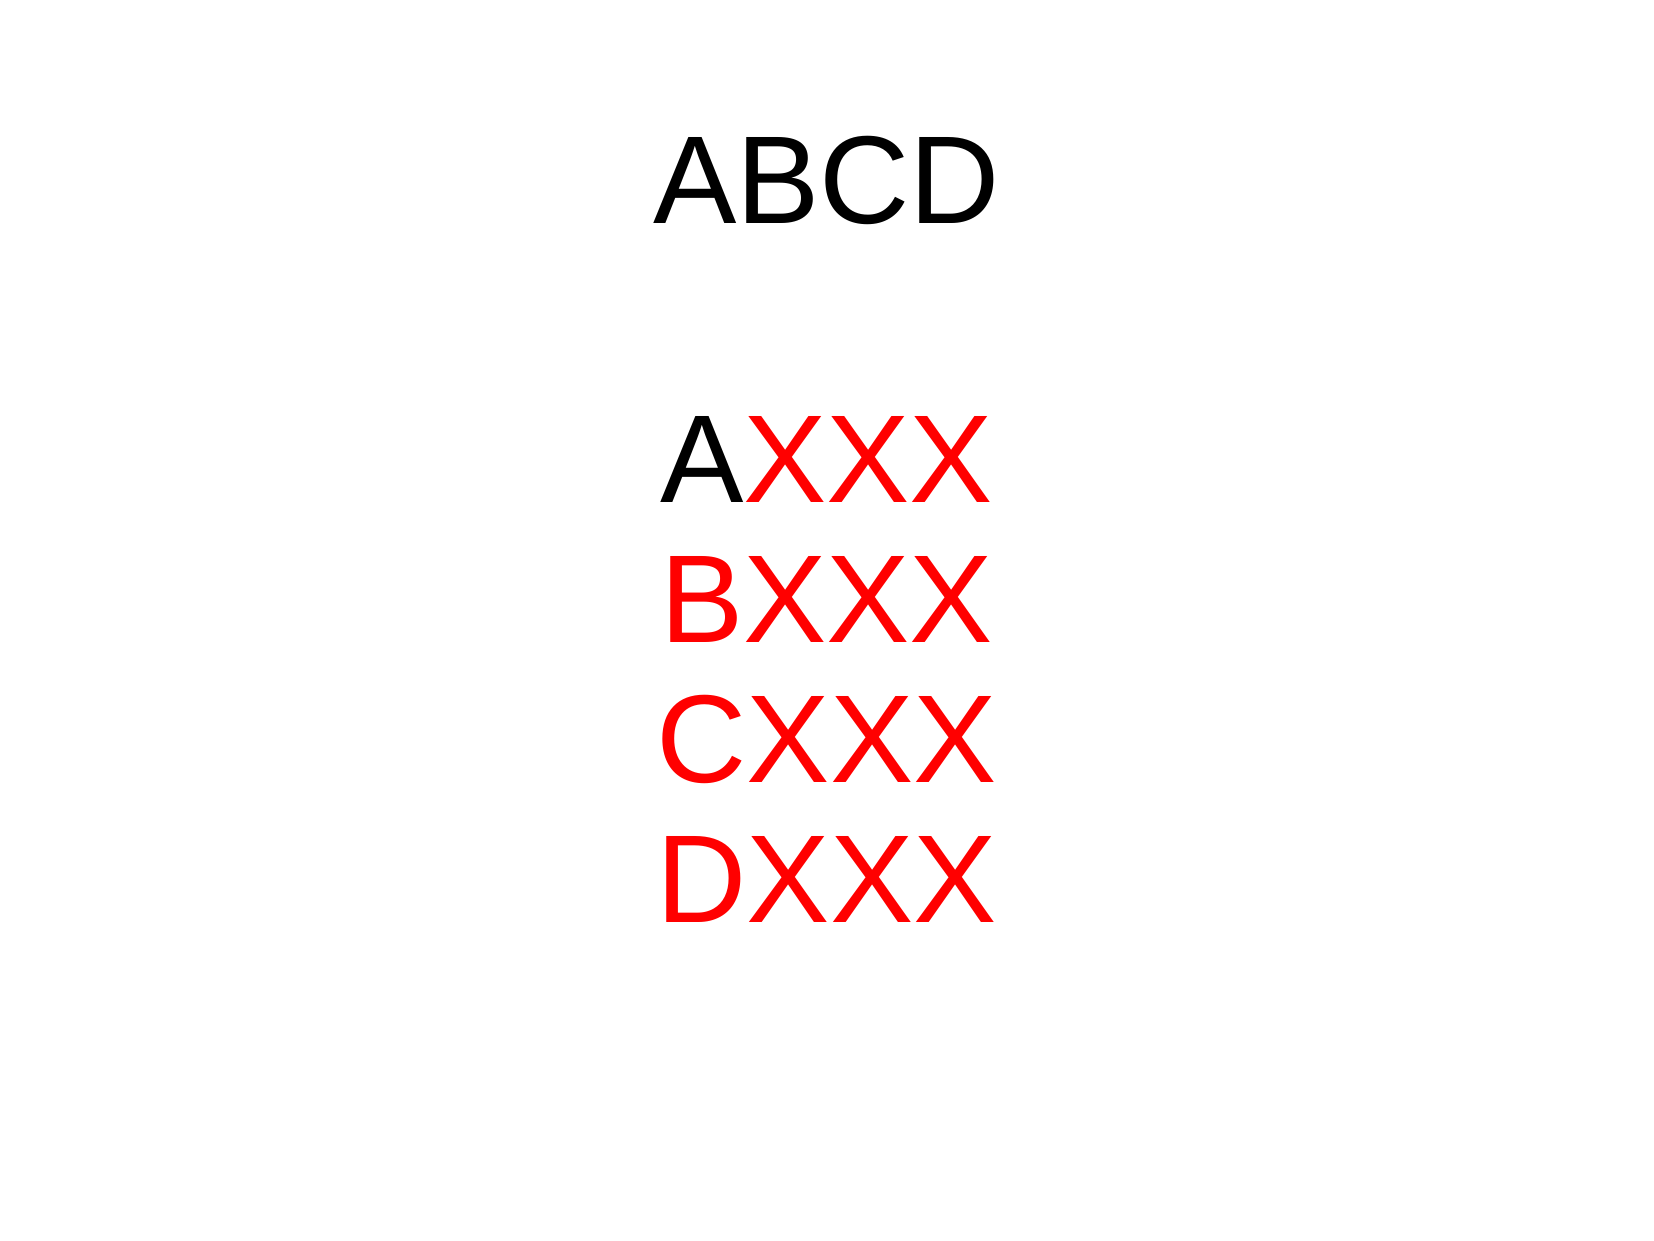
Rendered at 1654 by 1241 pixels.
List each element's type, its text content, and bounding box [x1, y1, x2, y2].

subtitle ABCD AXXX BXXX CXXX DXXX [82, 49, 1571, 1010]
